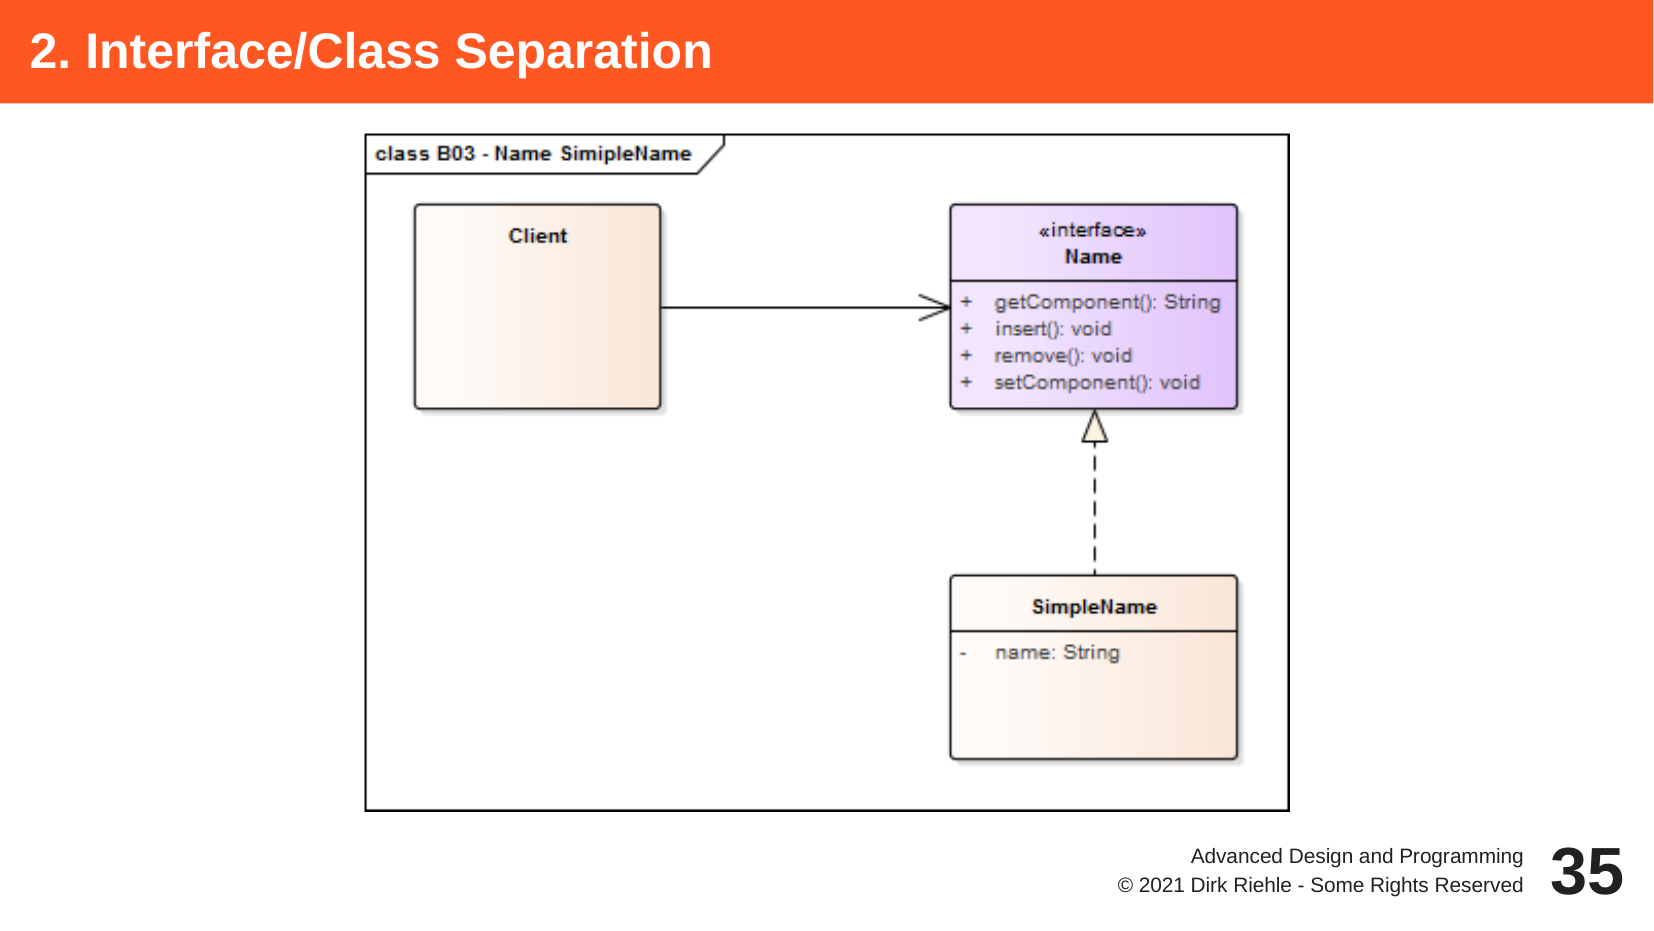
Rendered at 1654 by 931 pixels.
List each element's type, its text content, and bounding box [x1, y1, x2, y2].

picture [363, 132, 1290, 813]
title 2. Interface/Class Separation [0, 0, 1654, 104]
